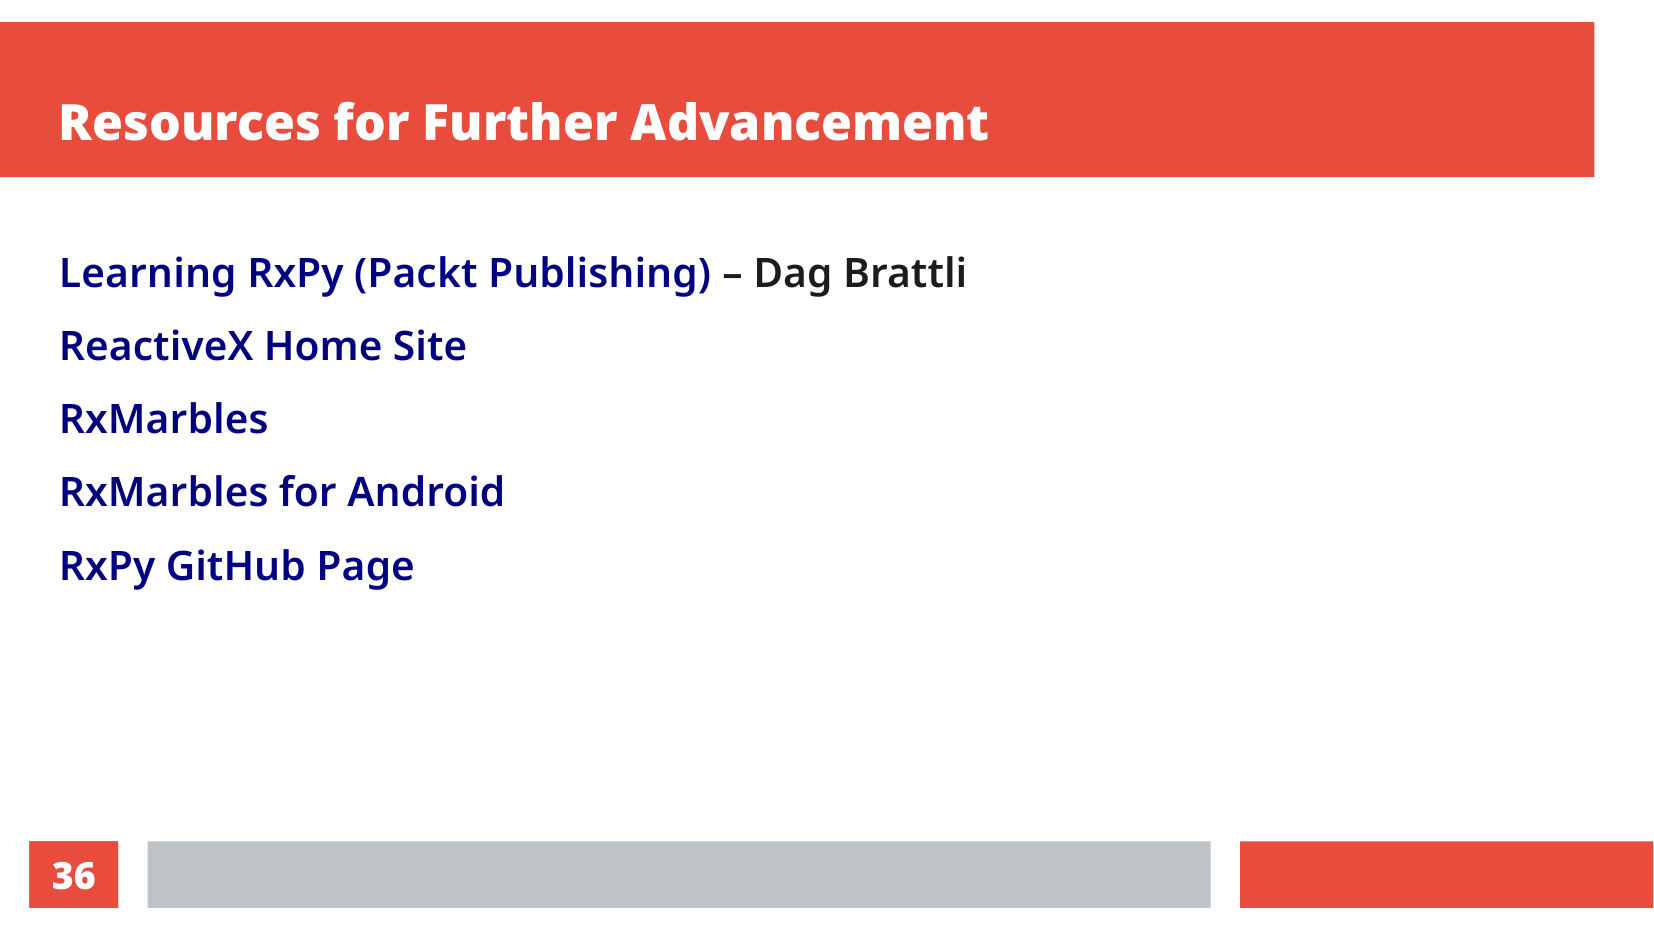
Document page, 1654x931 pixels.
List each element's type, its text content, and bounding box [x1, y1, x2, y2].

title Resources for Further Advancement [58, 44, 1595, 155]
list Learning RxPy (Packt Publishing) – Dag Brattli ReactiveX Home Site RxMarbles RxMarbles for Android RxPy GitHub Page [58, 243, 1565, 820]
